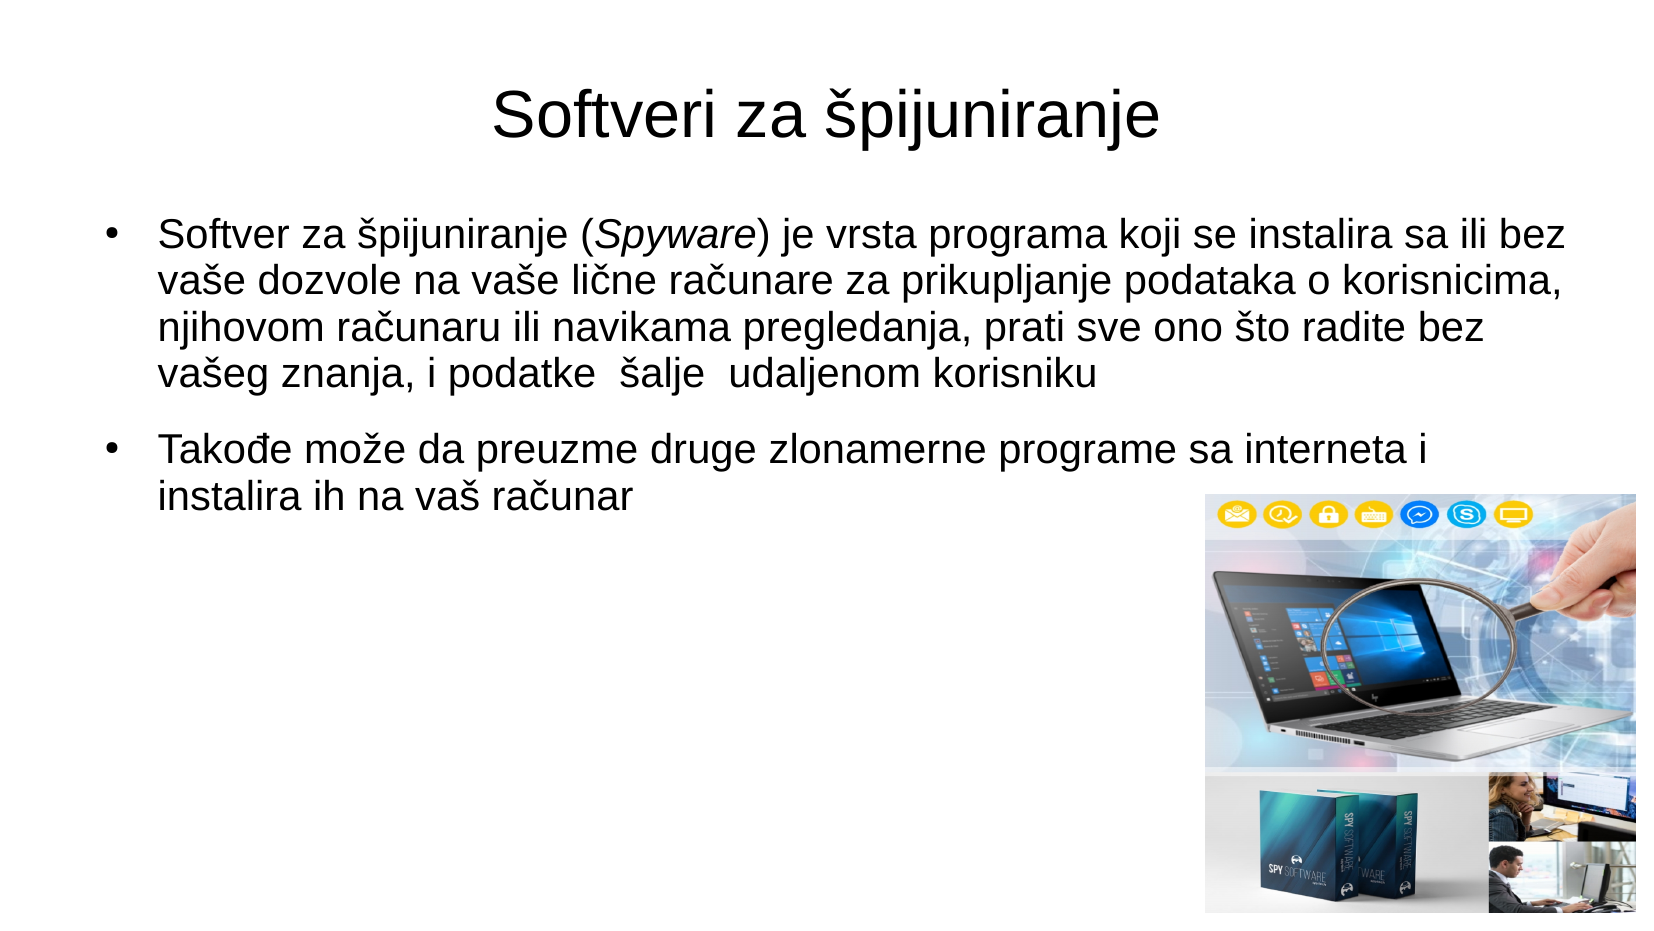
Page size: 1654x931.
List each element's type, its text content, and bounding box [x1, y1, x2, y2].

list Softver za špijuniranje (Spyware) je vrsta programa koji se instalira sa ili bez vaše dozvole na vaše lične računare za prikupljanje podataka o korisnicima, njihovom računaru ili navikama pregledanja, prati sve ono što radite bez vašeg znanja, i podatke šalje udaljenom korisniku Takođe može da preuzme druge zlonamerne programe sa interneta i instalira ih na vaš računar [86, 210, 1576, 751]
picture [1205, 494, 1636, 913]
title Softveri za špijuniranje [82, 37, 1571, 193]
